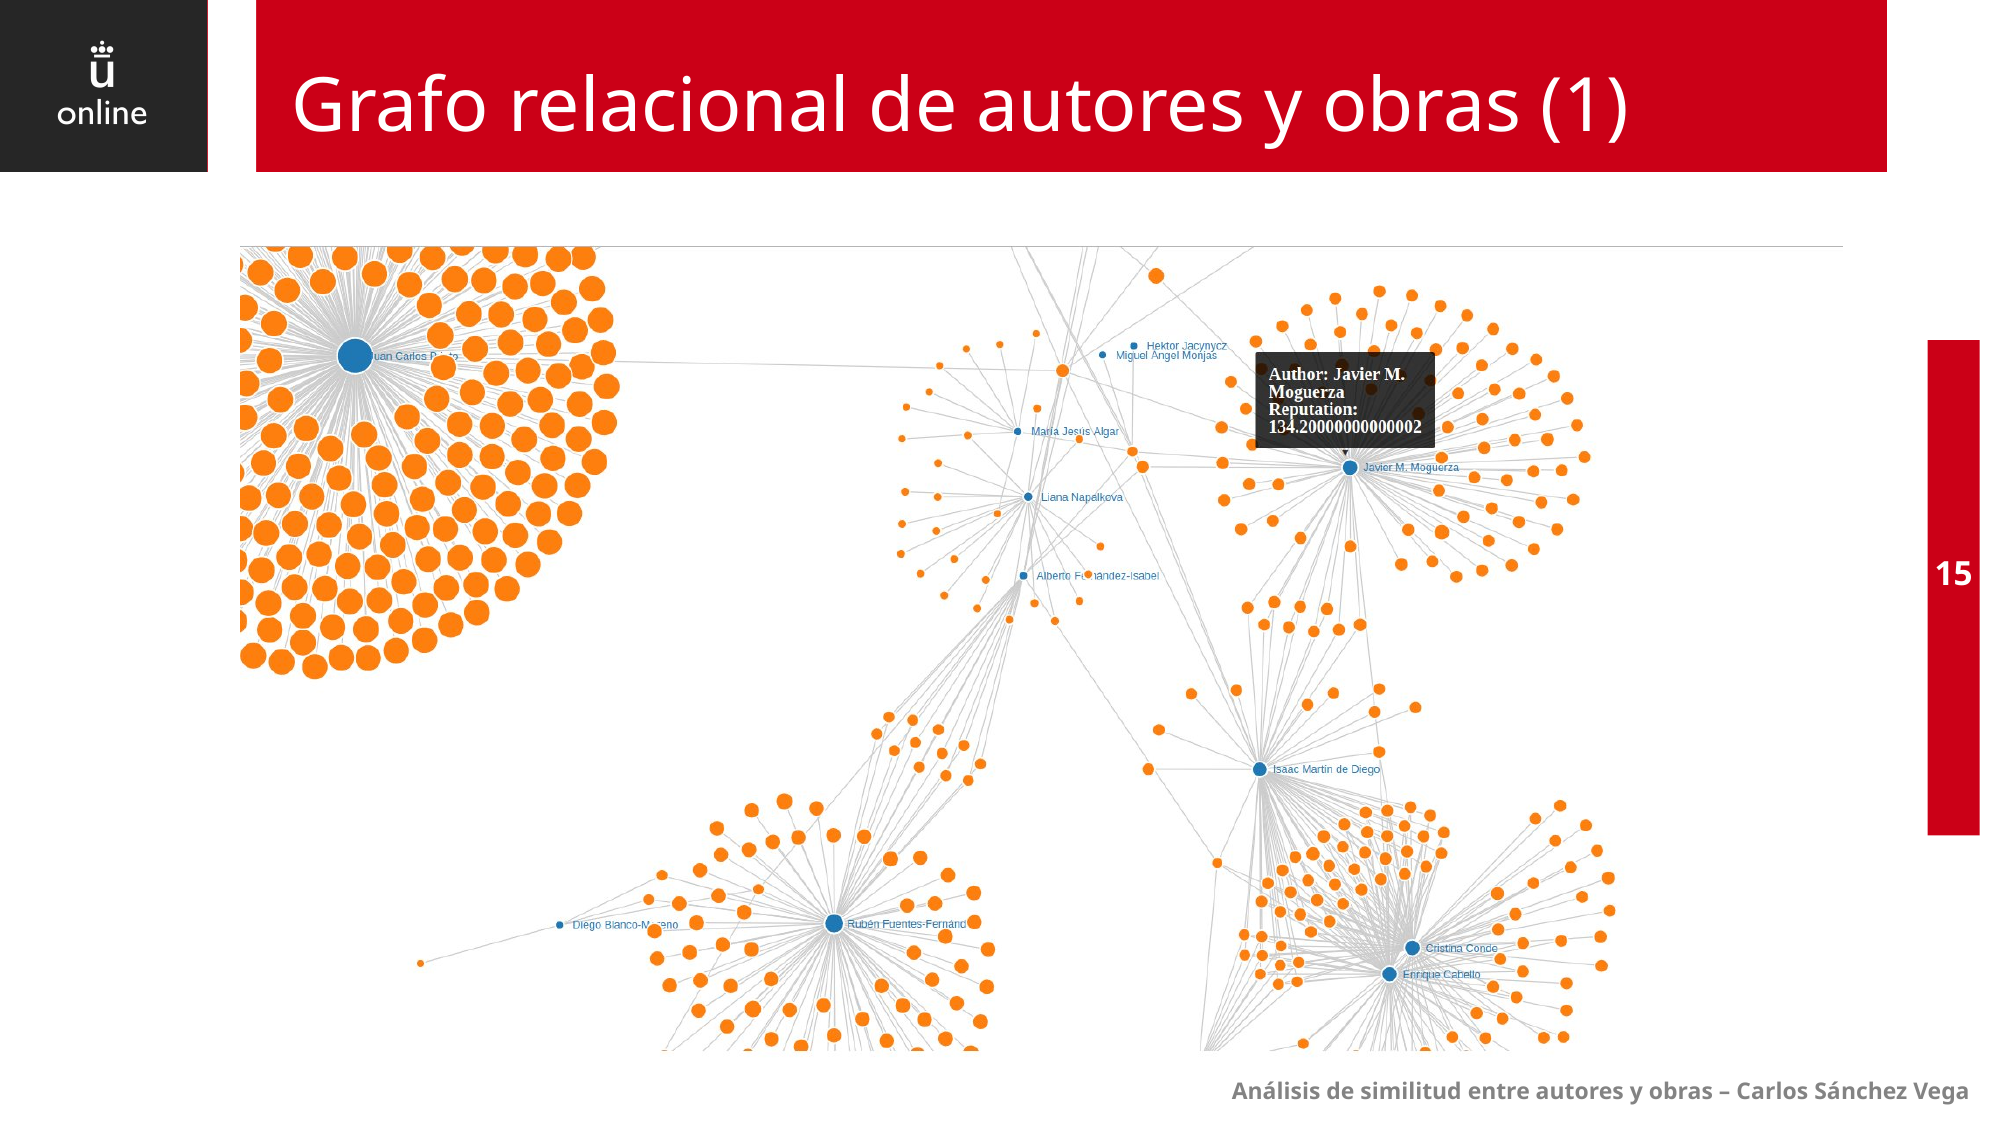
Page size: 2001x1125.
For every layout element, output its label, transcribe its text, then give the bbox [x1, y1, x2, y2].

picture [240, 245, 1843, 1061]
title Grafo relacional de autores y obras (1) [276, 20, 1831, 154]
picture [40, 26, 164, 150]
slide_number <número> [1898, 544, 2000, 605]
footer Análisis de similitud entre autores y obras – Carlos Sánchez Vega [671, 1060, 1986, 1121]
